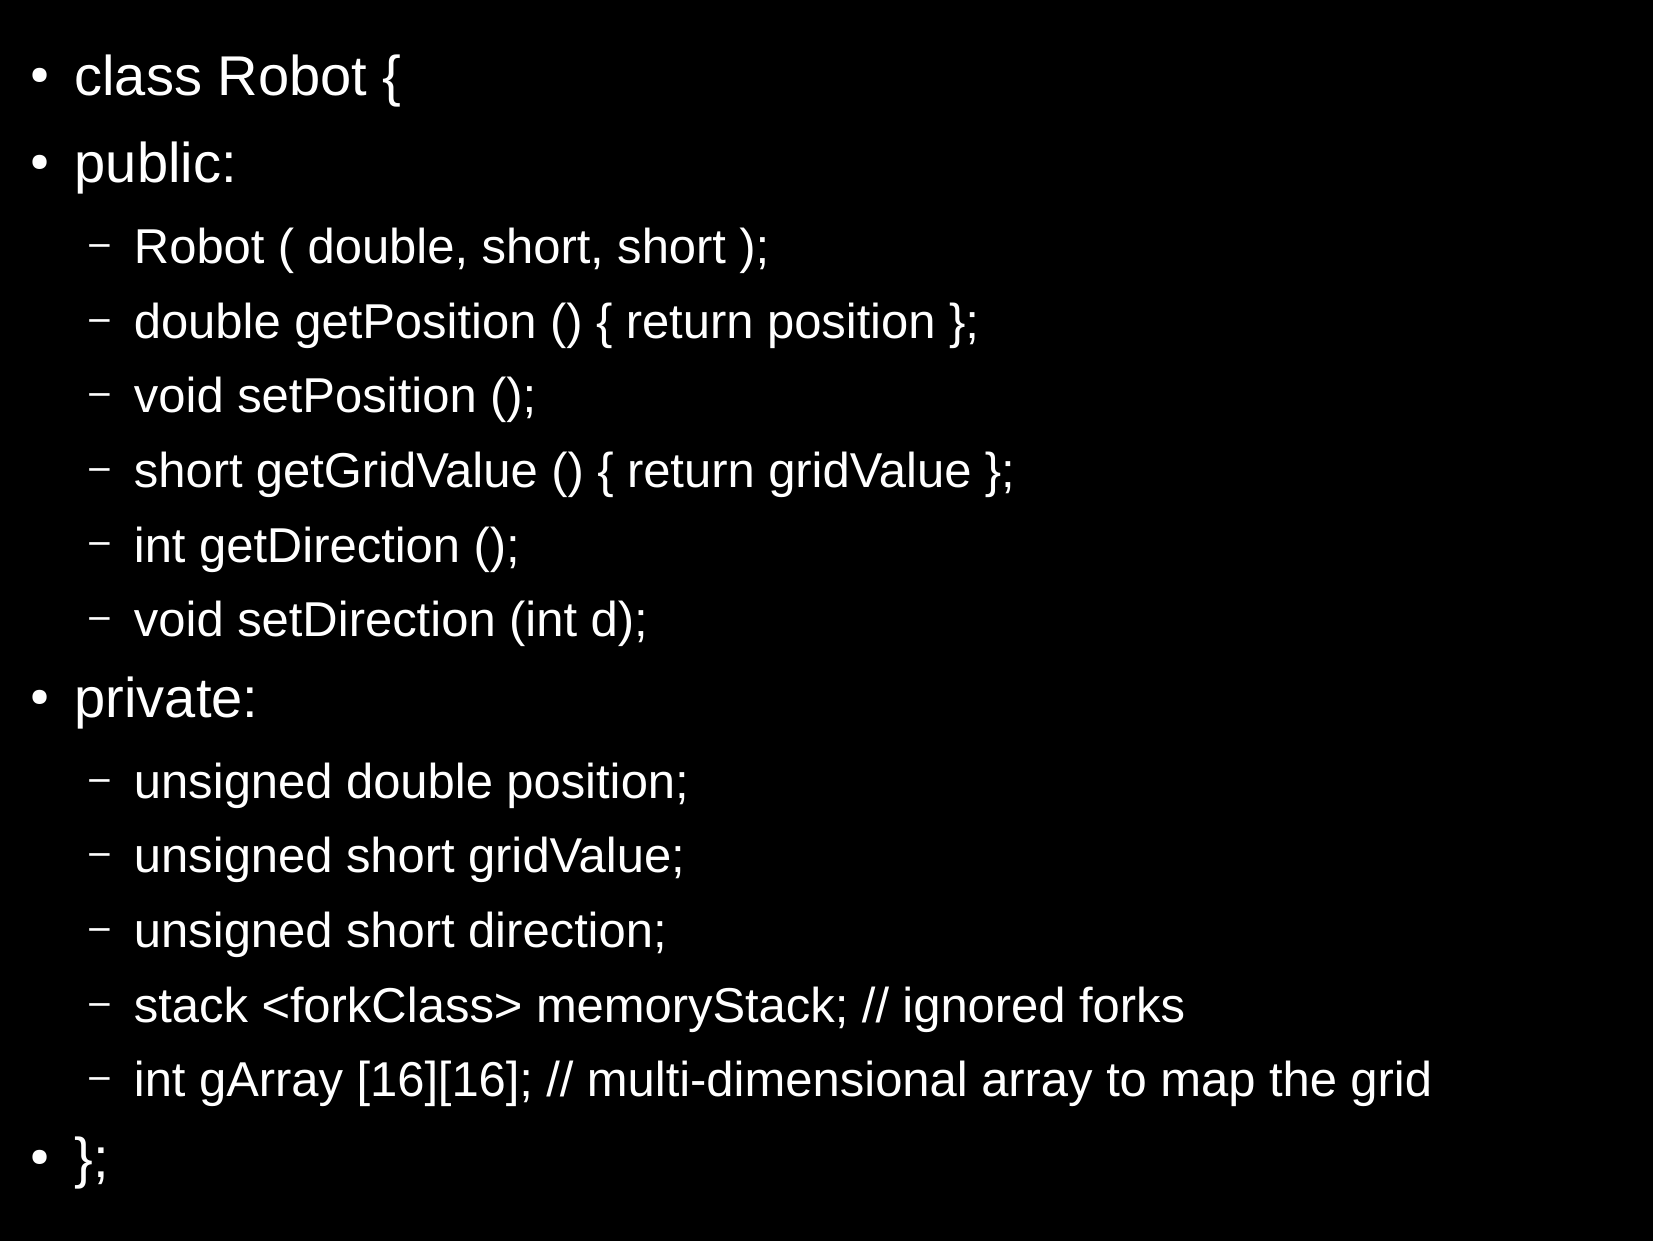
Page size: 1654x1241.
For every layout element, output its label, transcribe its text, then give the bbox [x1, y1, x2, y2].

list class Robot { public: Robot ( double, short, short ); double getPosition () { return position }; void setPosition (); short getGridValue () { return gridValue }; int getDirection (); void setDirection (int d); private: unsigned double position; unsigned short gridValue; unsigned short direction; stack <forkClass> memoryStack; // ignored forks int gArray [16][16]; // multi-dimensional array to map the grid }; [15, 45, 1653, 1201]
